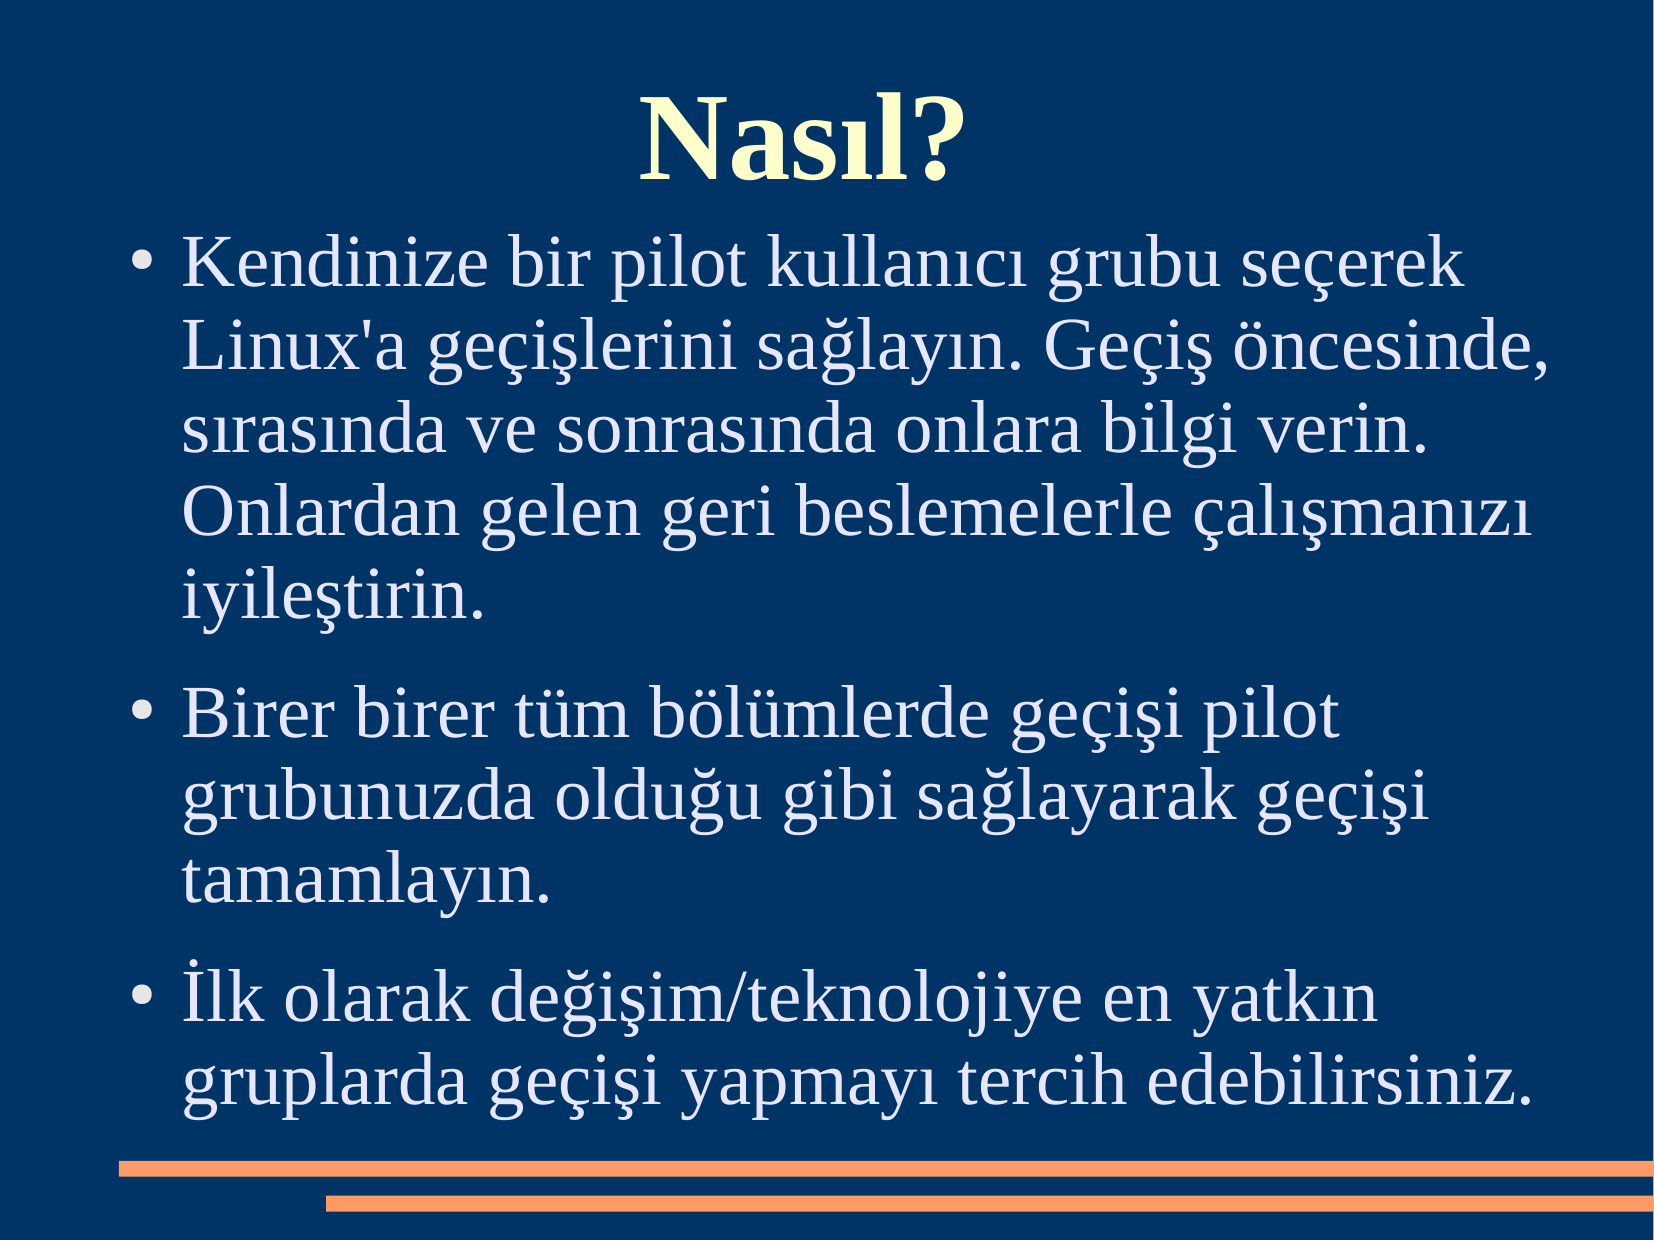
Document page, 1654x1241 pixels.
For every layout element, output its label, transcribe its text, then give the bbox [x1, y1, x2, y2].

title Nasıl? [87, 58, 1522, 217]
list Kendinize bir pilot kullanıcı grubu seçerek Linux'a geçişlerini sağlayın. Geçiş öncesinde, sırasında ve sonrasında onlara bilgi verin. Onlardan gelen geri beslemelerle çalışmanızı iyileştirin. Birer birer tüm bölümlerde geçişi pilot grubunuzda olduğu gibi sağlayarak geçişi tamamlayın. İlk olarak değişim/teknolojiye en yatkın gruplarda geçişi yapmayı tercih edebilirsiniz. [111, 220, 1555, 1121]
